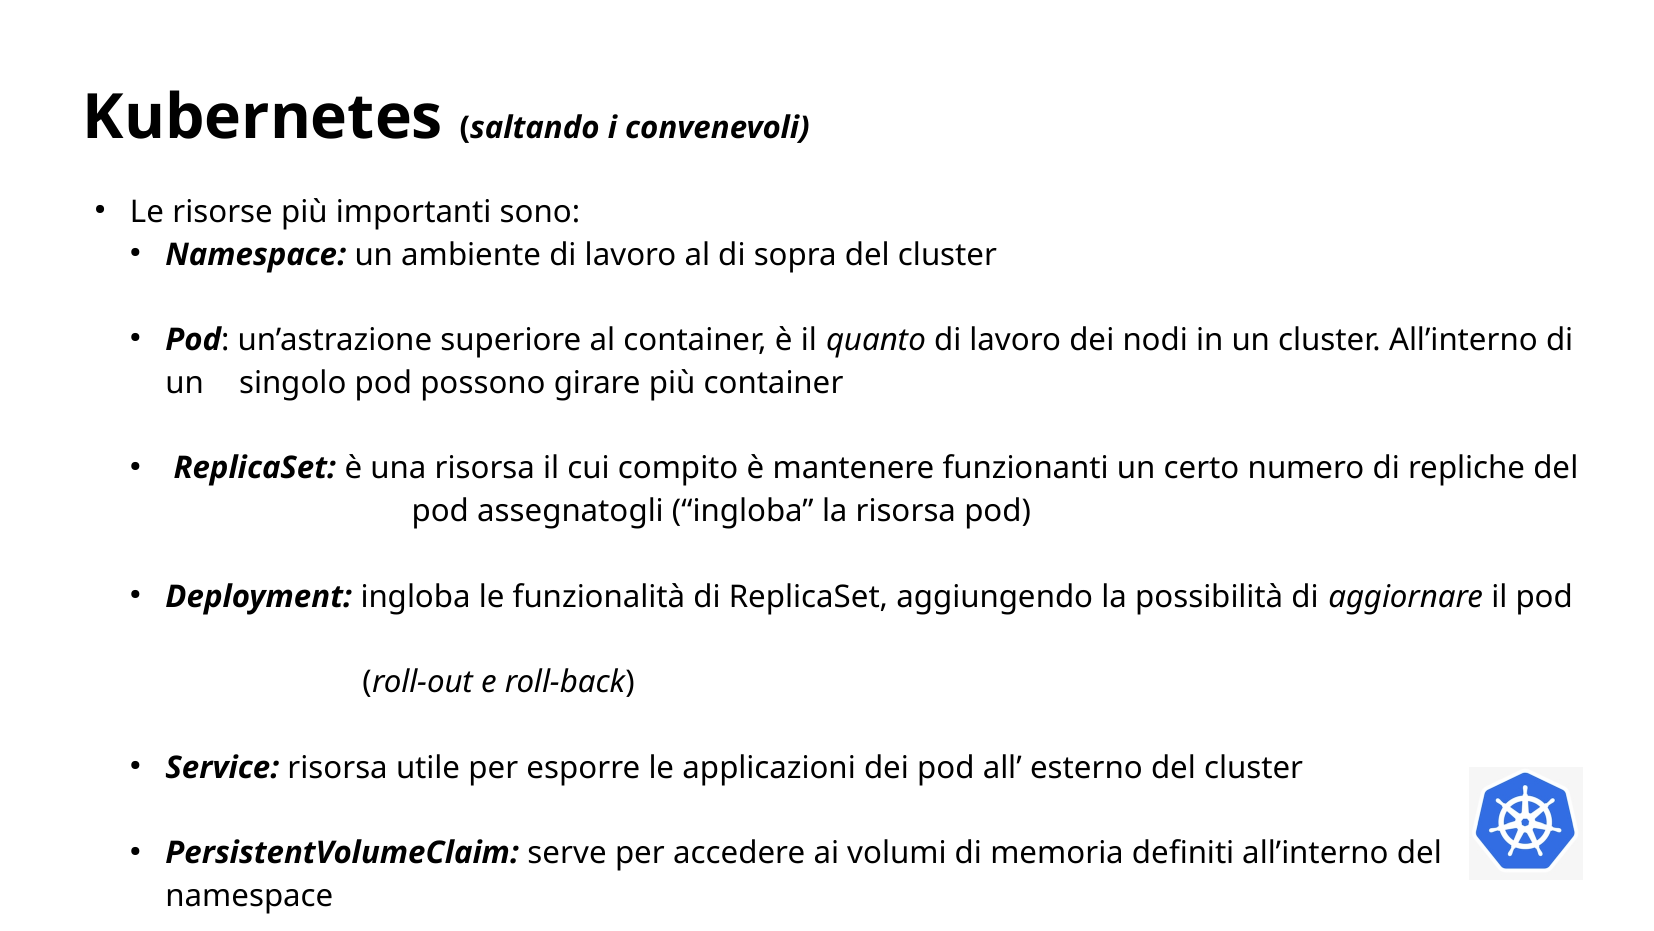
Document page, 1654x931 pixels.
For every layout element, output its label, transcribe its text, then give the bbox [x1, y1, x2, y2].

subtitle Le risorse più importanti sono: Namespace: un ambiente di lavoro al di sopra del cluster Pod: un’astrazione superiore al container, è il quanto di lavoro dei nodi in un cluster. All’interno di un singolo pod possono girare più container ReplicaSet: è una risorsa il cui compito è mantenere funzionanti un certo numero di repliche del pod assegnatogli (“ingloba” la risorsa pod) Deployment: ingloba le funzionalità di ReplicaSet, aggiungendo la possibilità di aggiornare il pod (roll-out e roll-back) Service: risorsa utile per esporre le applicazioni dei pod all’ esterno del cluster PersistentVolumeClaim: serve per accedere ai volumi di memoria definiti all’interno del namespace StatefulSet: risorsa più evoluta del semplice ReplicaSet, in caso di crash di uno dei pod, avvia un nuovo pod mantenendo lo stato del pod precedentemente chrashato [94, 188, 1583, 859]
title Kubernetes (saltando i convenevoli) [82, 37, 1571, 193]
picture [1469, 767, 1583, 880]
